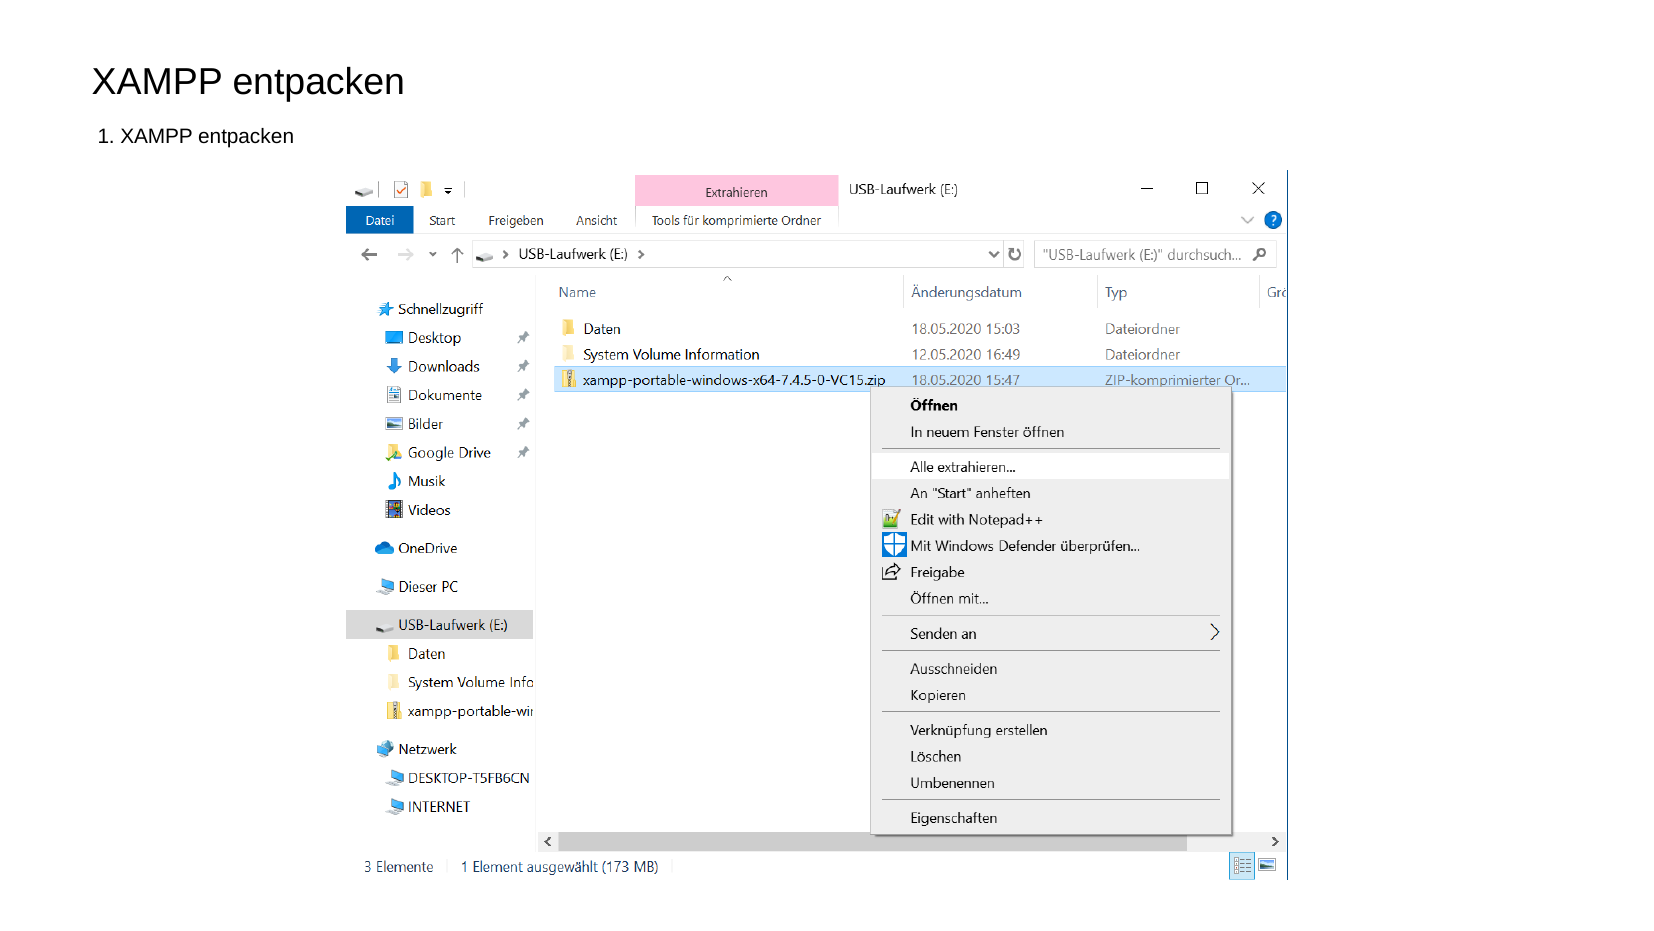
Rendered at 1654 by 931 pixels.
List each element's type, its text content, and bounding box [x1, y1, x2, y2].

text_box 1. XAMPP entpacken [76, 117, 455, 319]
picture [346, 170, 1288, 880]
text_box XAMPP entpacken [70, 53, 687, 110]
